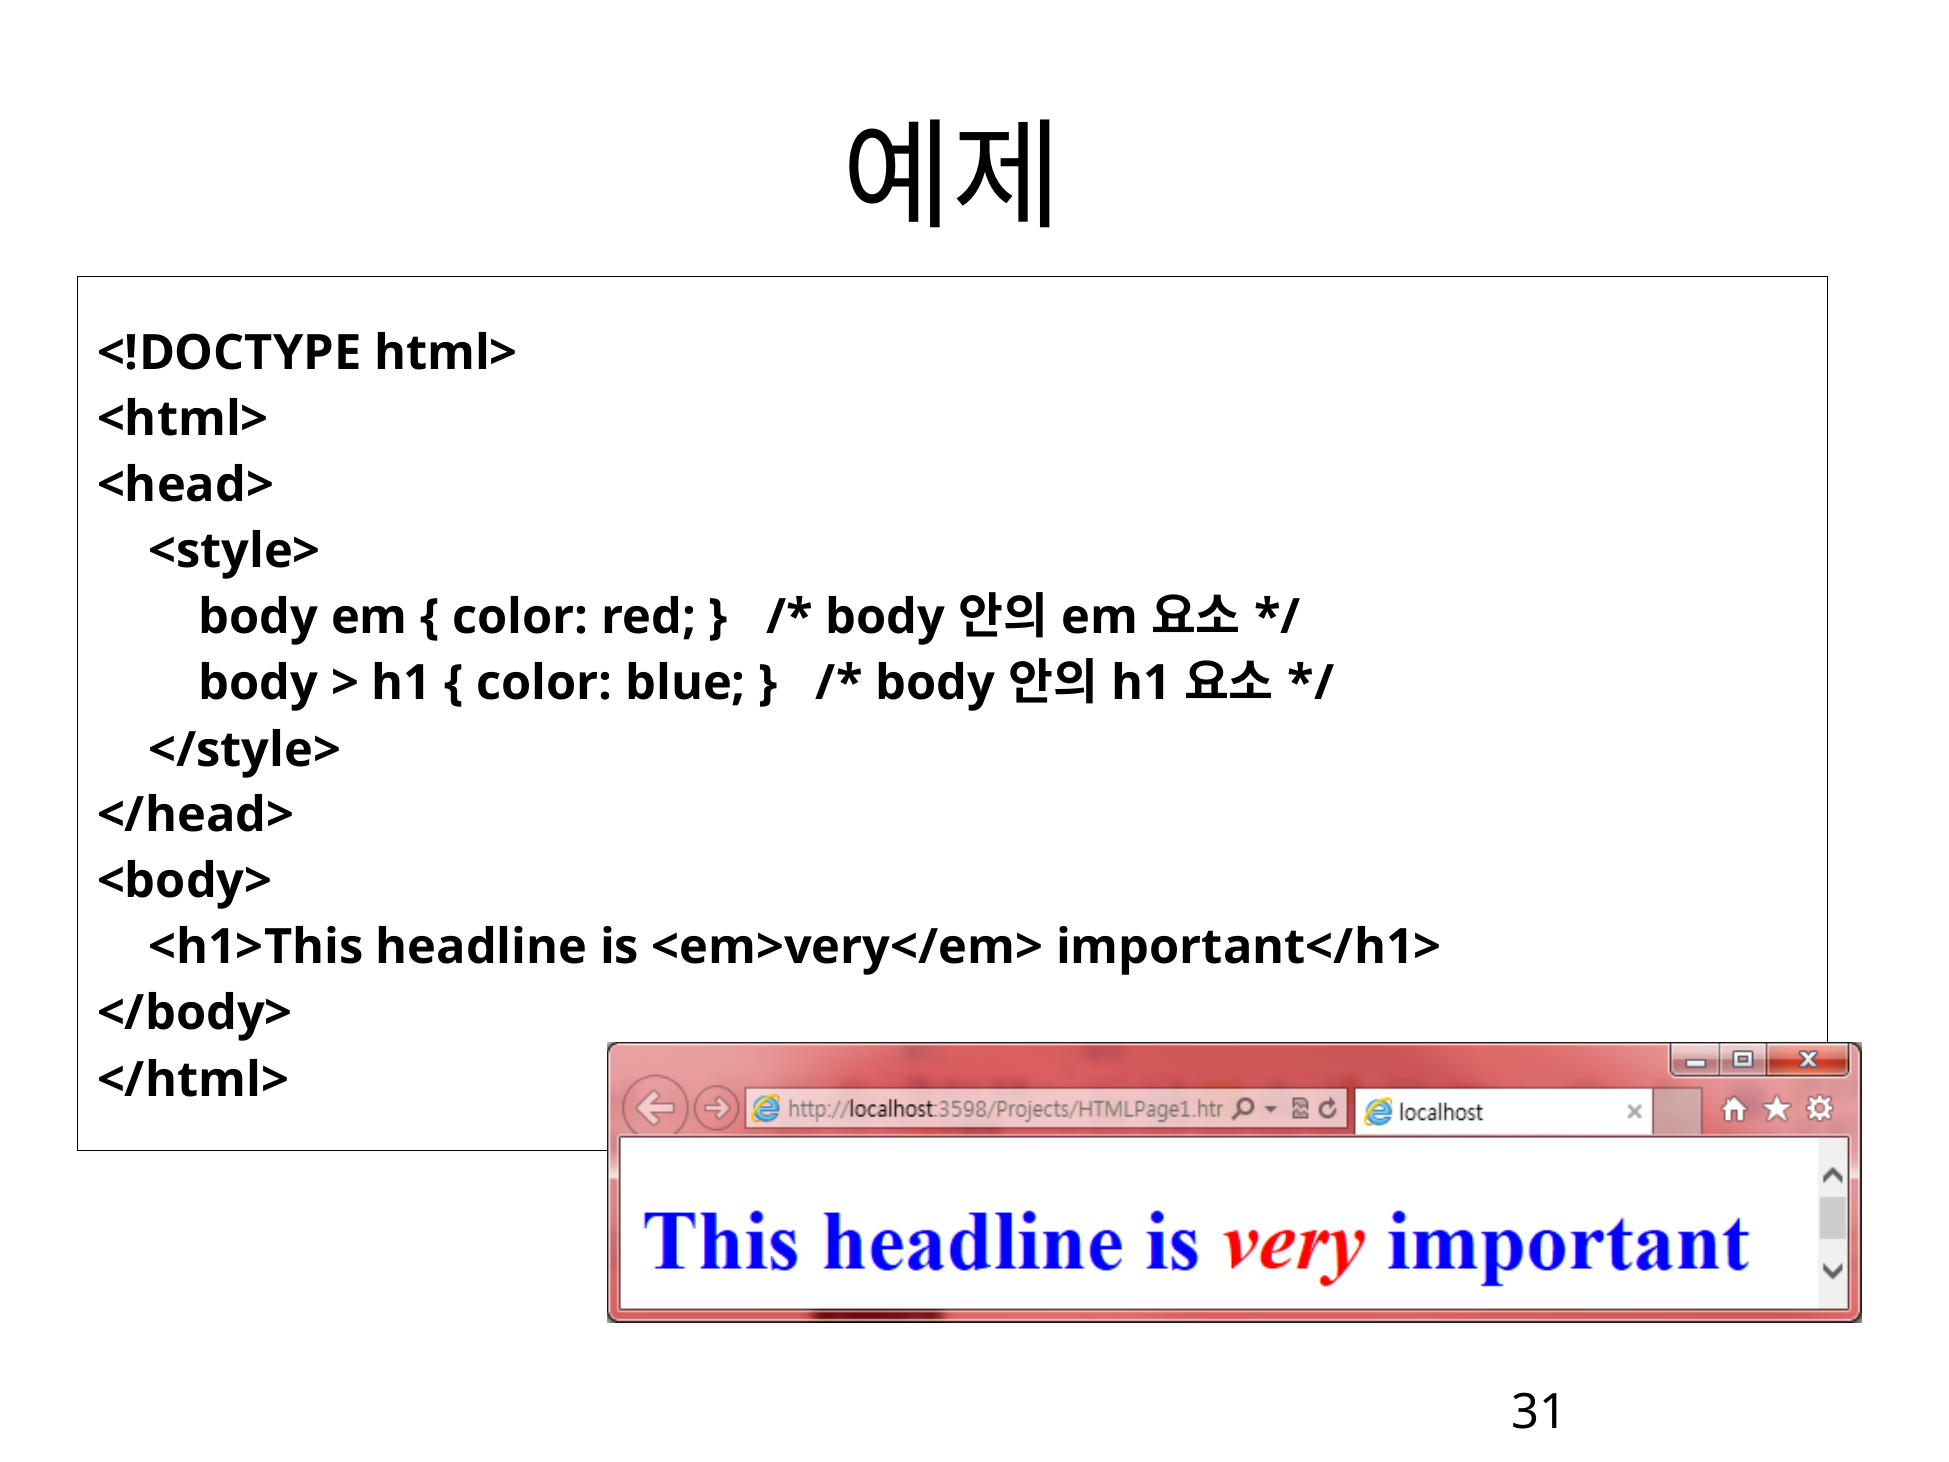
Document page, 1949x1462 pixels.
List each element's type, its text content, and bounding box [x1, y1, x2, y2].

picture [607, 1042, 1862, 1323]
text_box <!DOCTYPE html> <html> <head> <style> body em { color: red; } /* body 안의 em 요소 */ body > h1 { color: blue; } /* body 안의 h1 요소 */ </style> </head> <body> <h1>This headline is <em>very</em> important</h1> </body> </html> [77, 276, 1828, 1151]
title 예제 [156, 92, 1749, 255]
slide_number <숫자> [1496, 1372, 1899, 1462]
